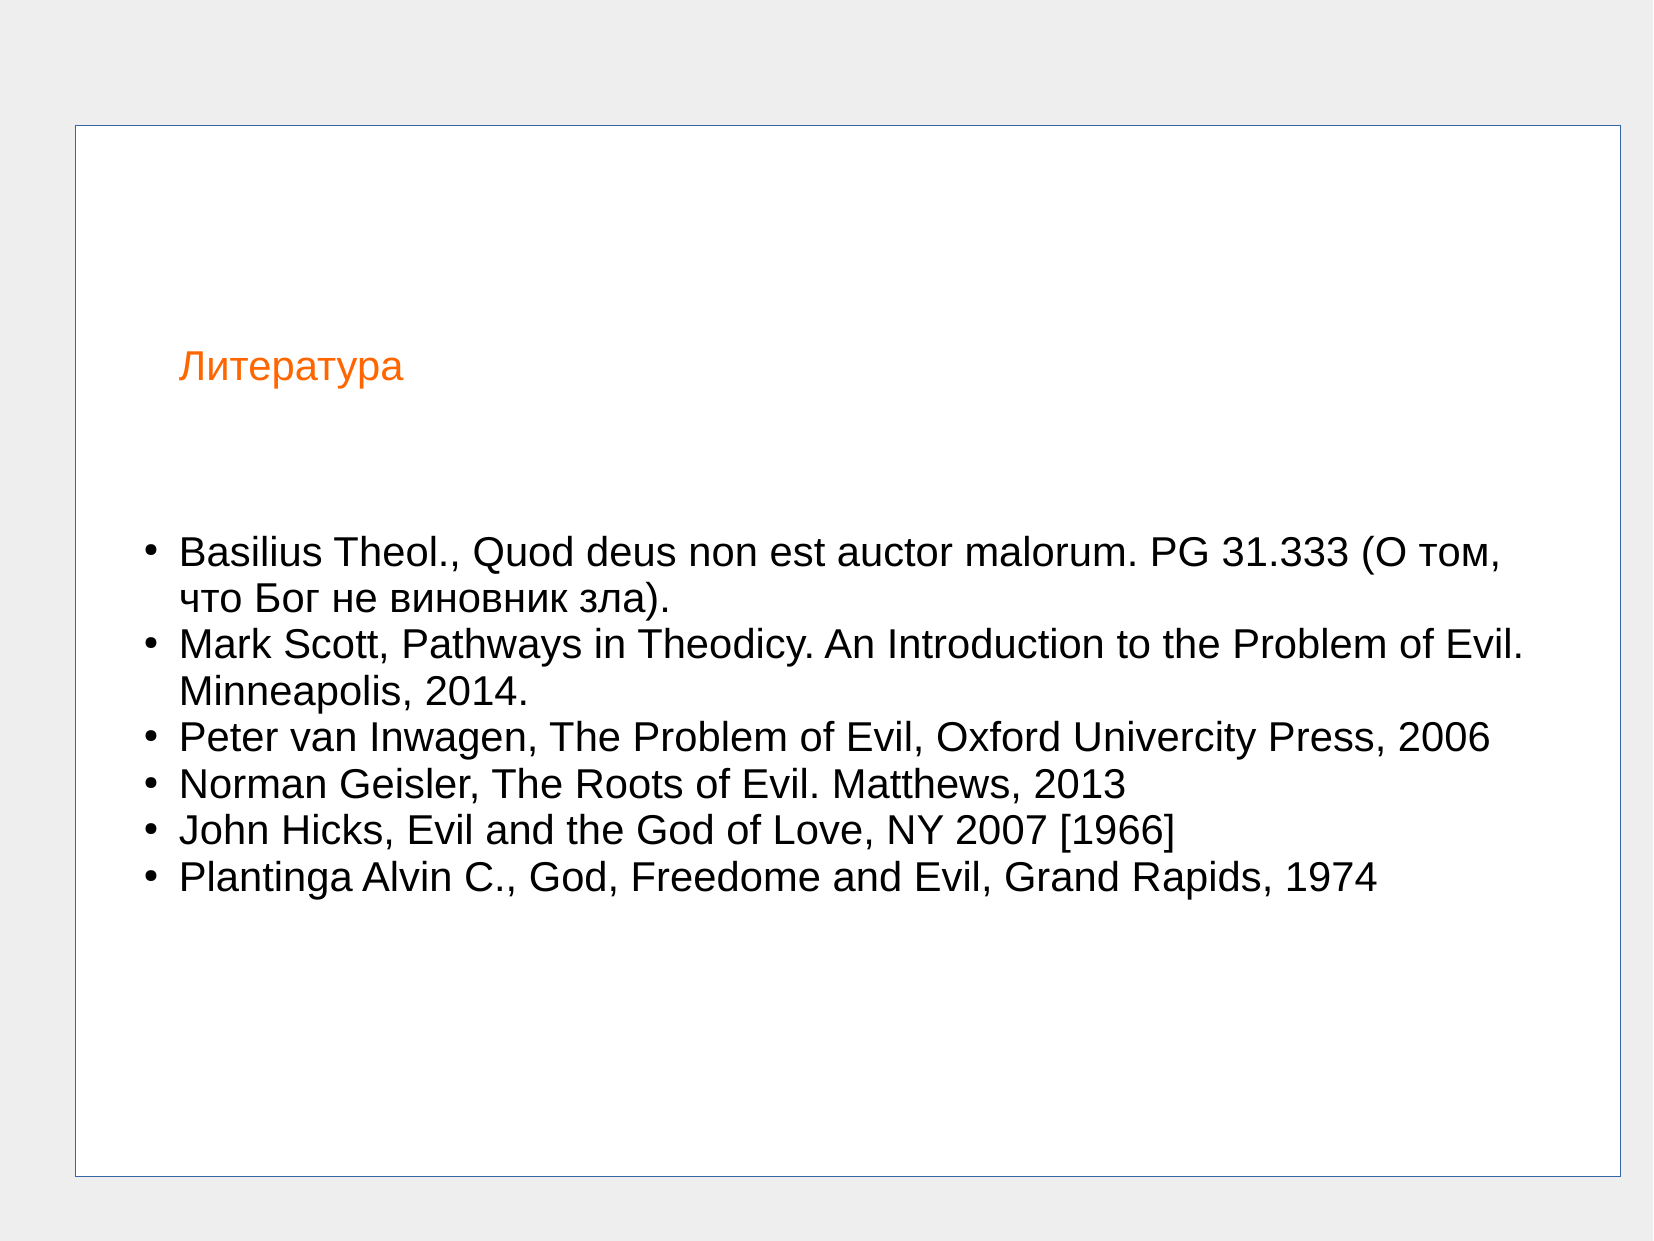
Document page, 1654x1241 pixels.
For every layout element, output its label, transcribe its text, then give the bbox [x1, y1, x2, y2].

text_box [75, 125, 1621, 1177]
subtitle Литература Basilius Theol., Quod deus non est auctor malorum. PG 31.333 (О том, что Бог не виновник зла). Mark Scott, Pathways in Theodicy. An Introduction to the Problem of Evil. Minneapolis, 2014. Peter van Inwagen, The Problem of Evil, Oxford Univercity Press, 2006 Norman Geisler, The Roots of Evil. Matthews, 2013 John Hicks, Evil and the God of Love, NY 2007 [1966] Plantinga Alvin C., God, Freedome and Evil, Grand Rapids, 1974 [143, 295, 1539, 1151]
